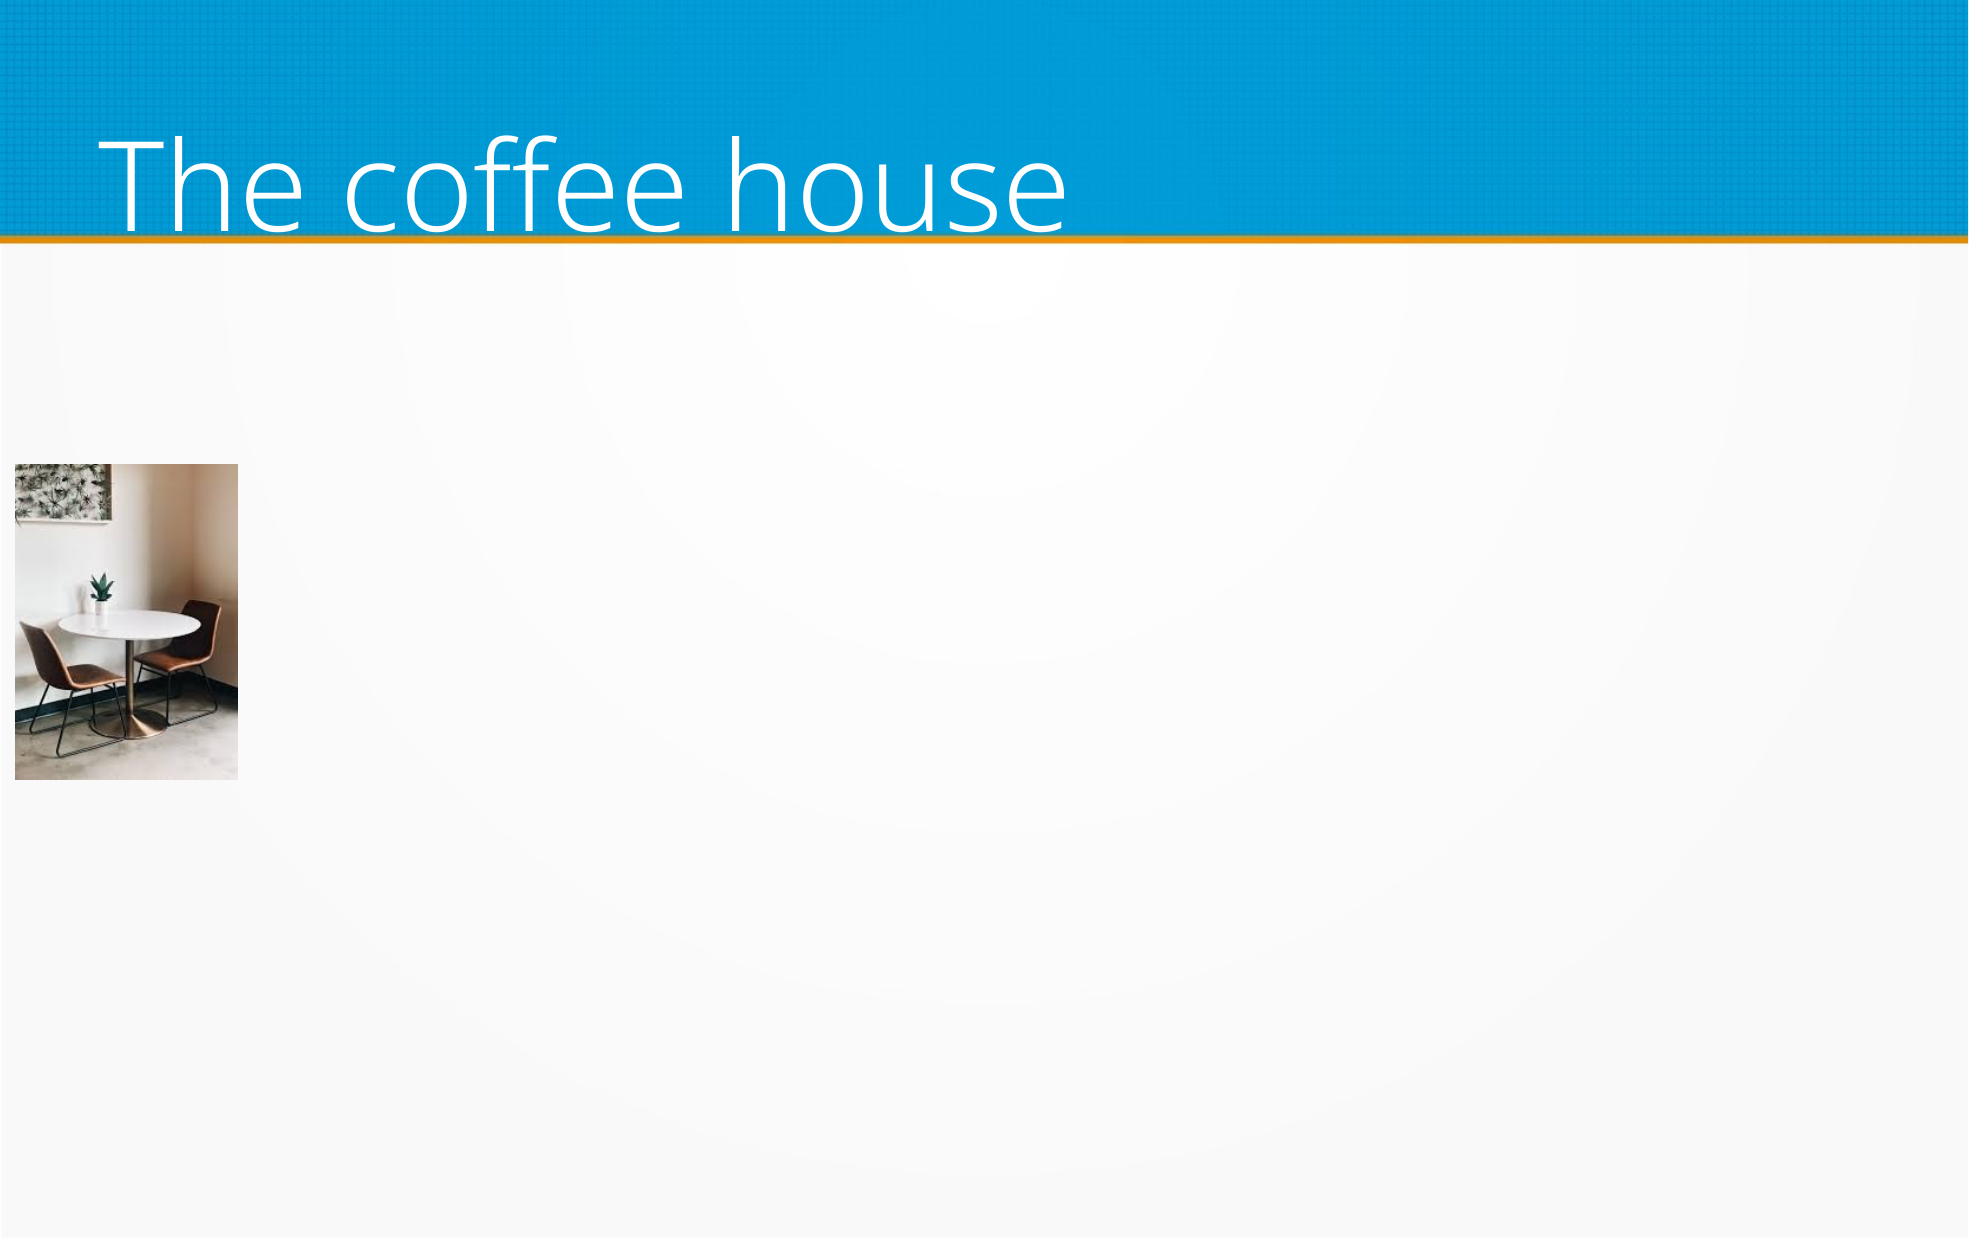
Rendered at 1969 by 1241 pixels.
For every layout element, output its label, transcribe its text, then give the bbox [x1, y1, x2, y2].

title The coffee house [98, 49, 1870, 257]
picture [0, 233, 1969, 1241]
